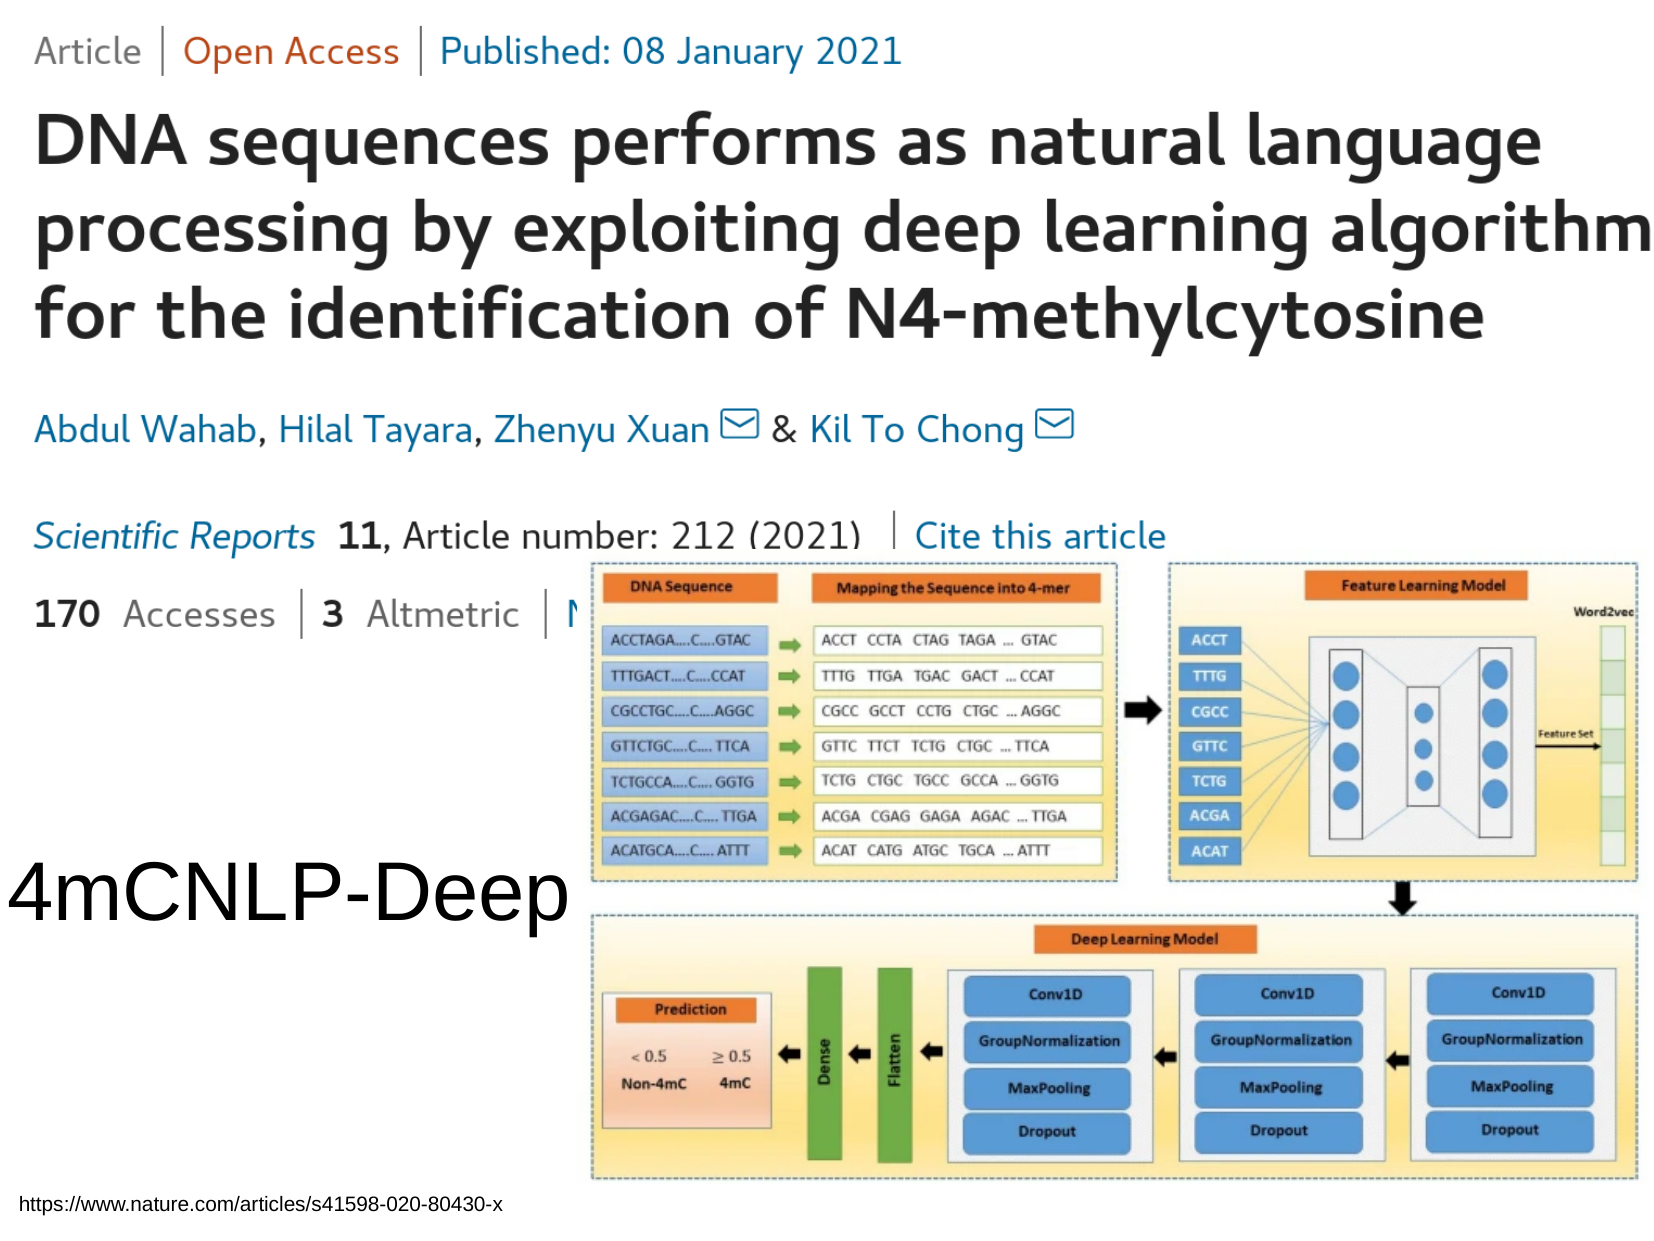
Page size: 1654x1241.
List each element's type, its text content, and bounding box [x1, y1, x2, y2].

picture [15, 14, 1654, 1184]
title 4mCNLP-Deep [0, 787, 577, 995]
text_box https://www.nature.com/articles/s41598-020-80430-x [4, 1185, 548, 1223]
